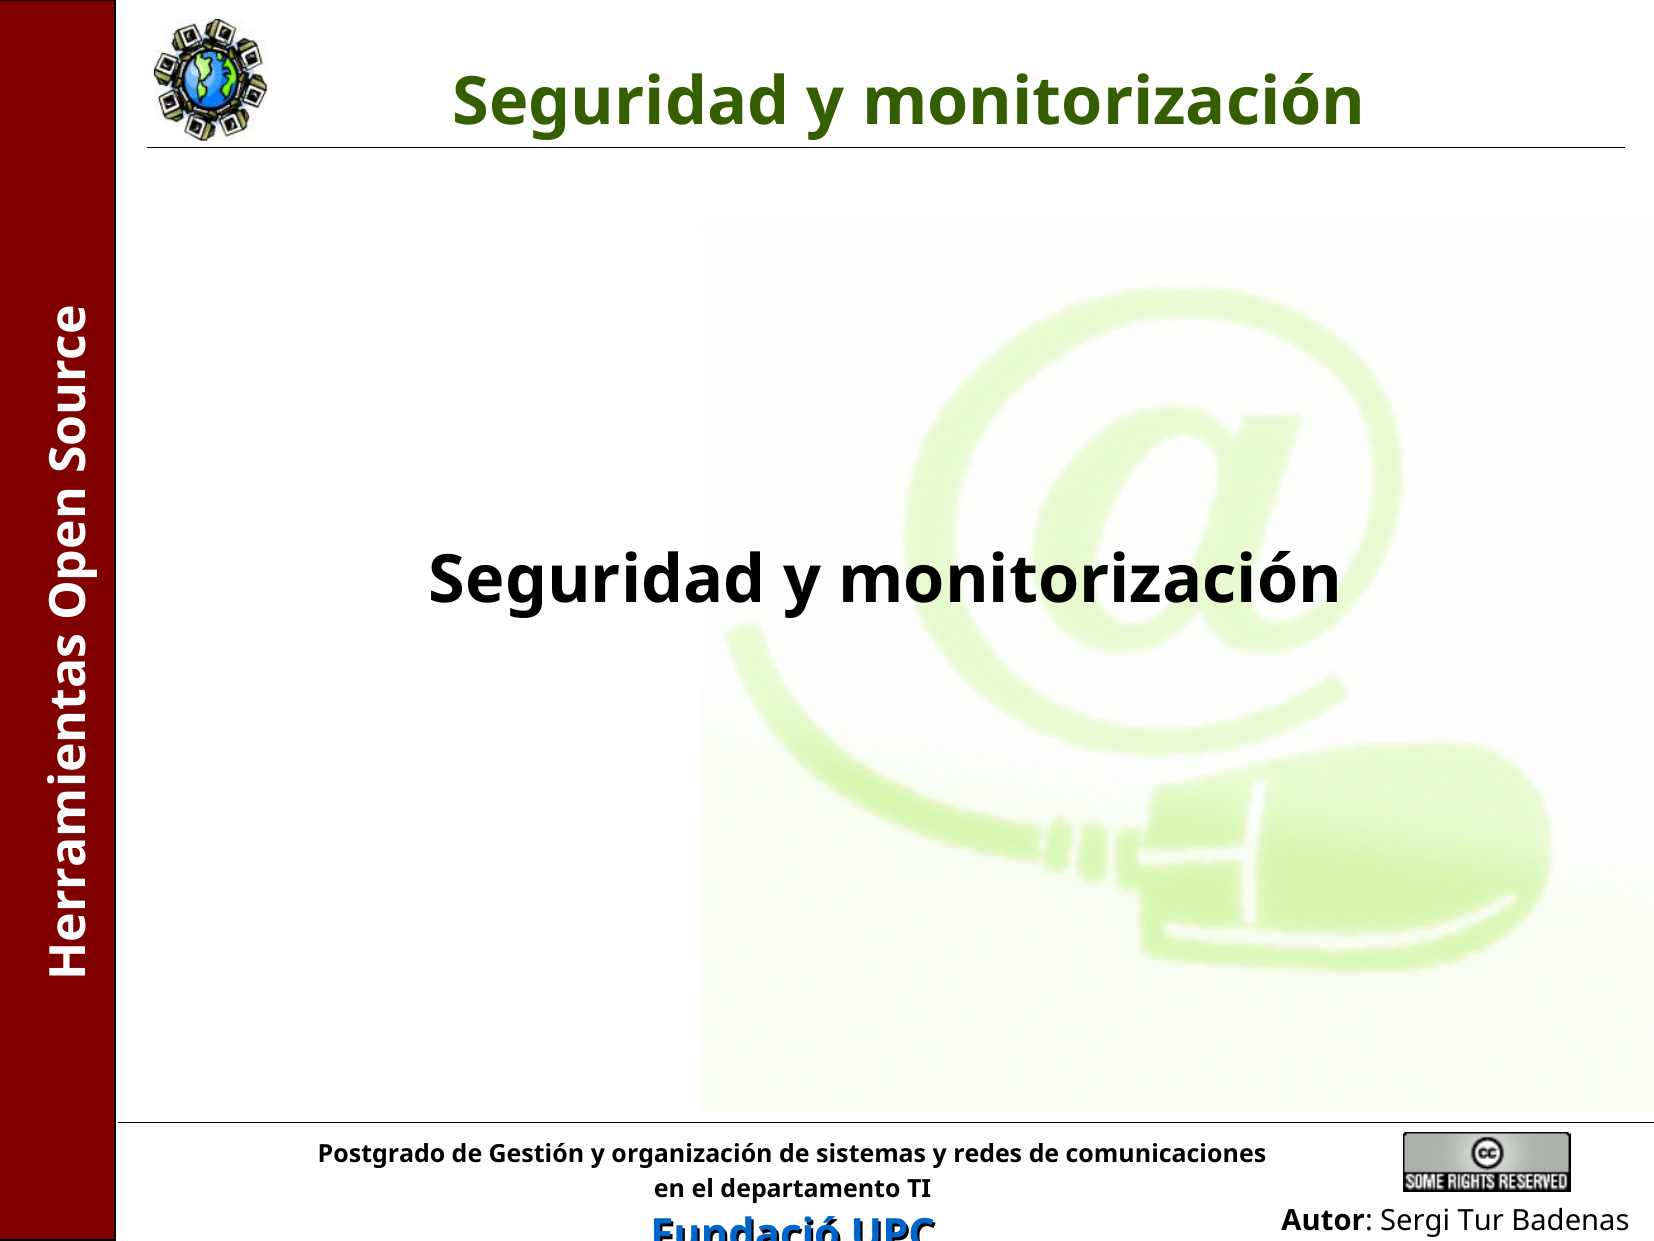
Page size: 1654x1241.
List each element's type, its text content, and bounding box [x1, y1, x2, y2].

picture [154, 19, 268, 142]
title Seguridad y monitorización [165, 49, 1654, 148]
subtitle Seguridad y monitorización [141, 250, 1630, 1086]
picture [1403, 1132, 1571, 1192]
picture [700, 217, 1654, 1113]
